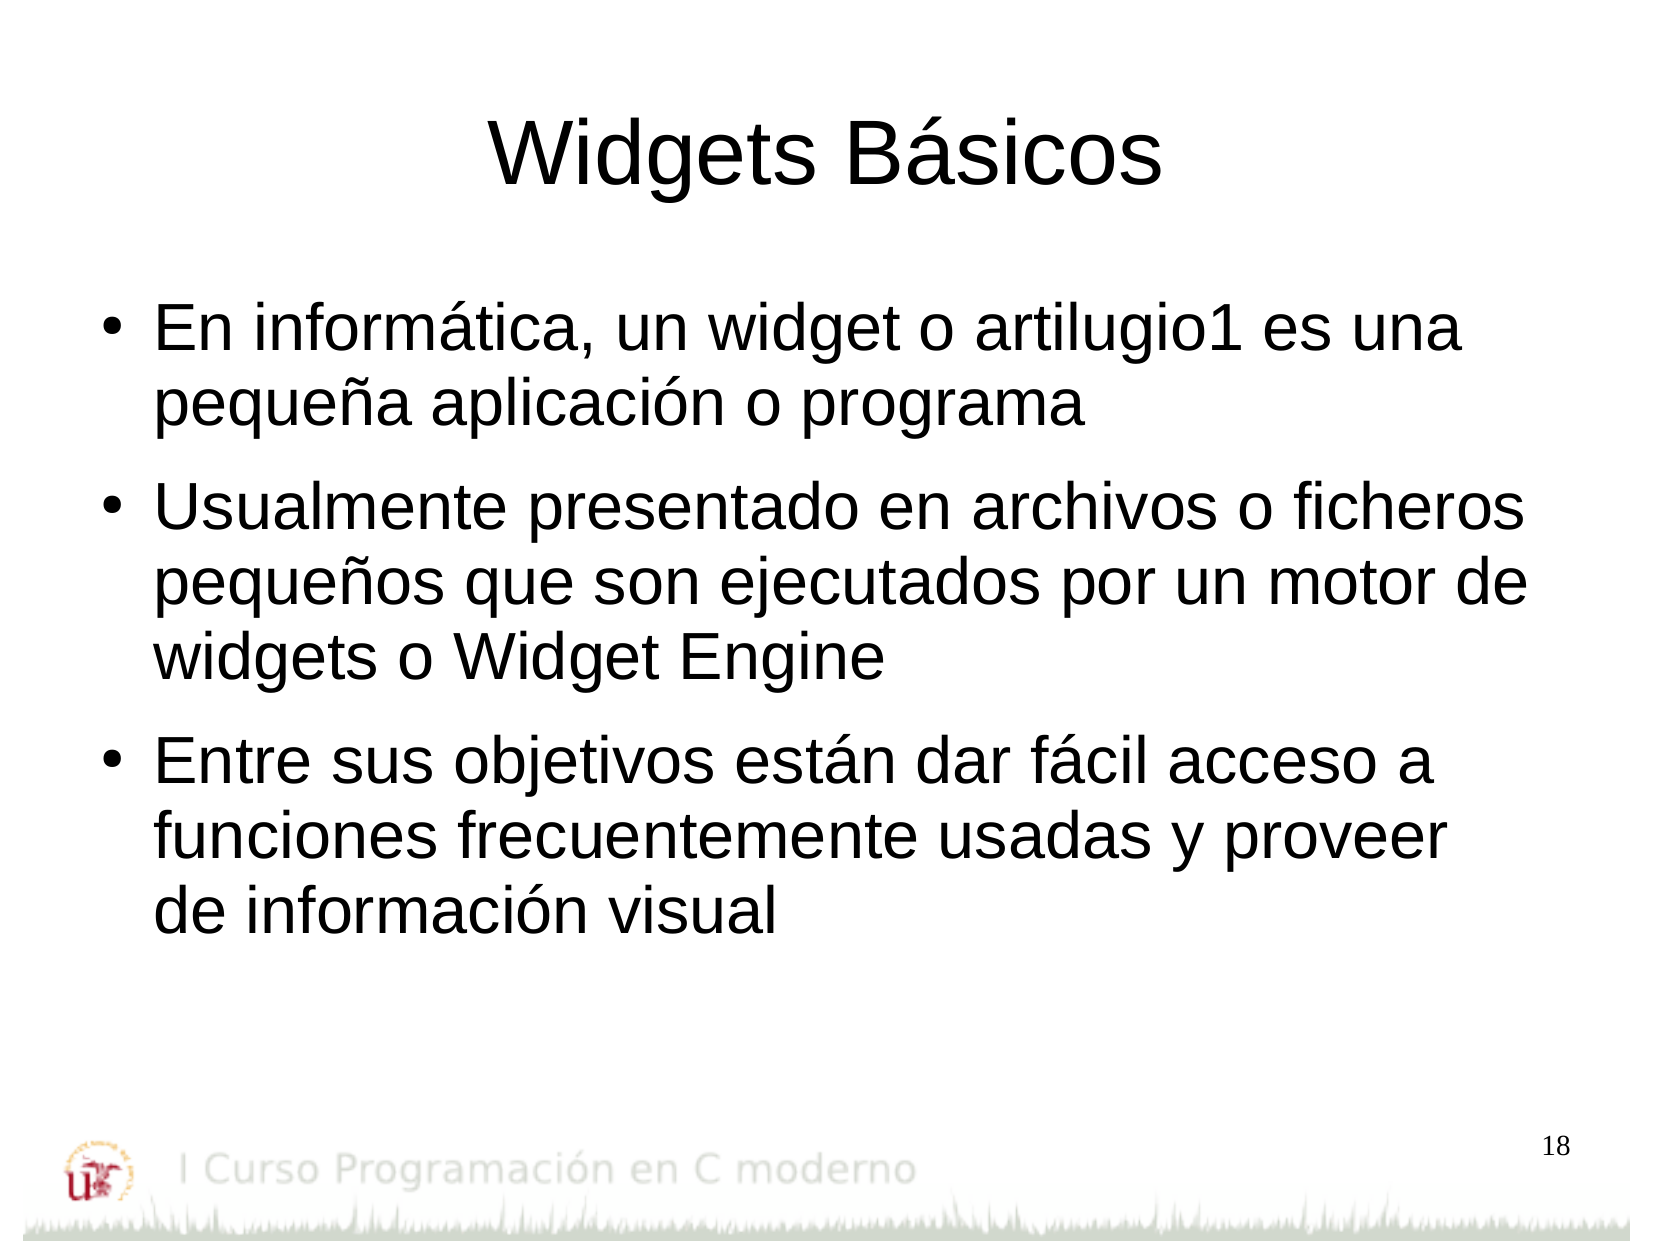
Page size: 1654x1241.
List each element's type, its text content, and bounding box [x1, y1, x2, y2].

picture [23, 1136, 1630, 1241]
list En informática, un widget o artilugio1 es una pequeña aplicación o programa Usualmente presentado en archivos o ficheros pequeños que son ejecutados por un motor de widgets o Widget Engine Entre sus objetivos están dar fácil acceso a funciones frecuentemente usadas y proveer de información visual [82, 290, 1538, 1010]
title Widgets Básicos [82, 49, 1571, 257]
